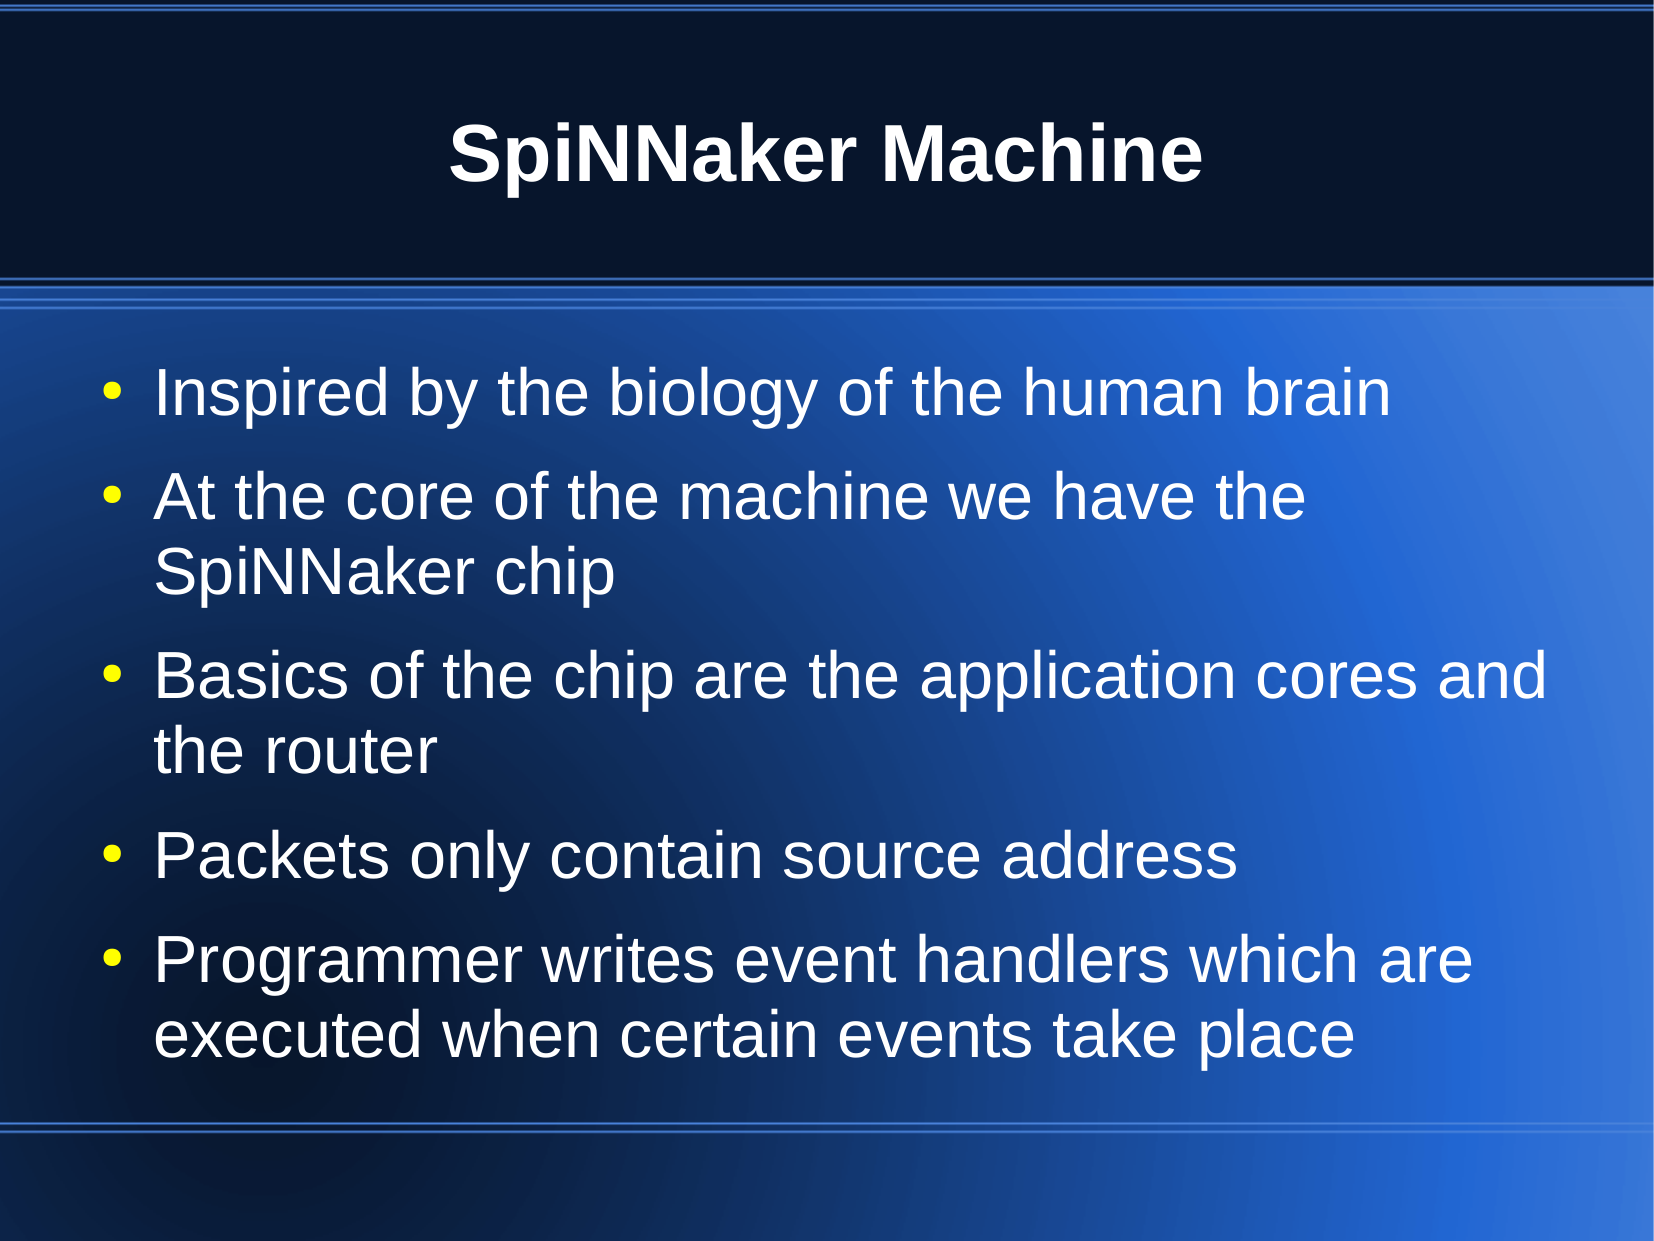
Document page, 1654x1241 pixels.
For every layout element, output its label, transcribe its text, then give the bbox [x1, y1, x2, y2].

title SpiNNaker Machine [82, 49, 1571, 257]
picture [0, 0, 1654, 1241]
list Inspired by the biology of the human brain At the core of the machine we have the SpiNNaker chip Basics of the chip are the application cores and the router Packets only contain source address Programmer writes event handlers which are executed when certain events take place [82, 355, 1571, 1075]
